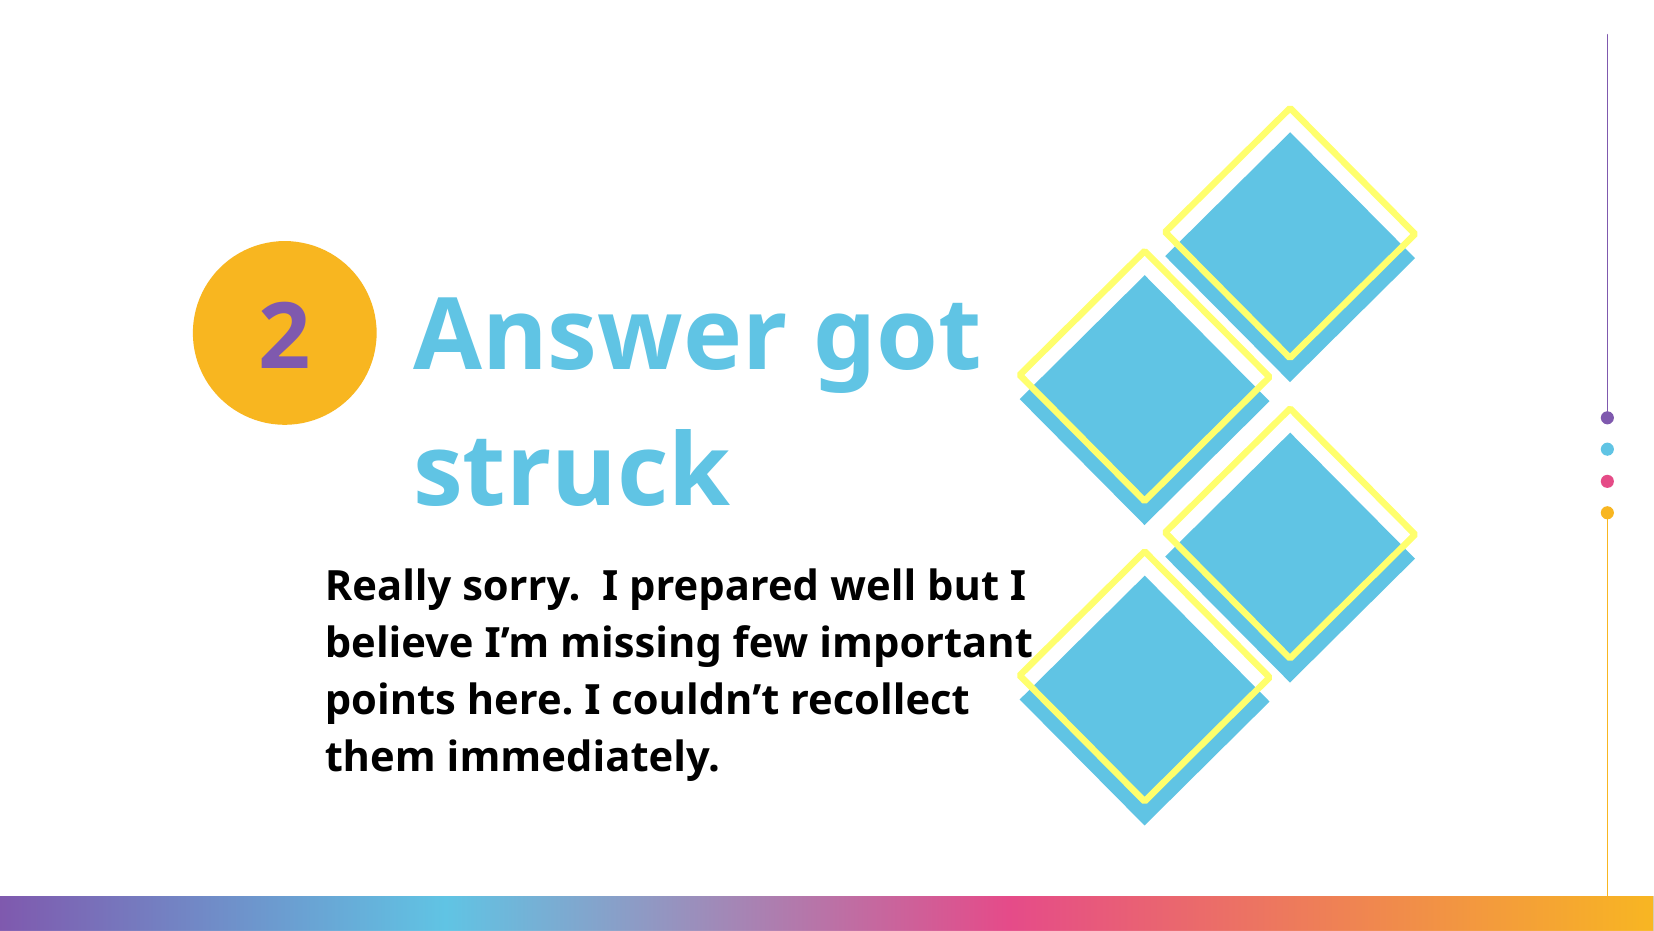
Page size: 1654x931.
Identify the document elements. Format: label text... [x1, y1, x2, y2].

picture [0, 896, 1654, 931]
title Really sorry. I prepared well but I believe I’m missing few important points here. I couldn’t recollect them immediately. [324, 512, 1034, 827]
text_box 2 [192, 241, 377, 425]
title Answer got struck [413, 253, 1052, 544]
